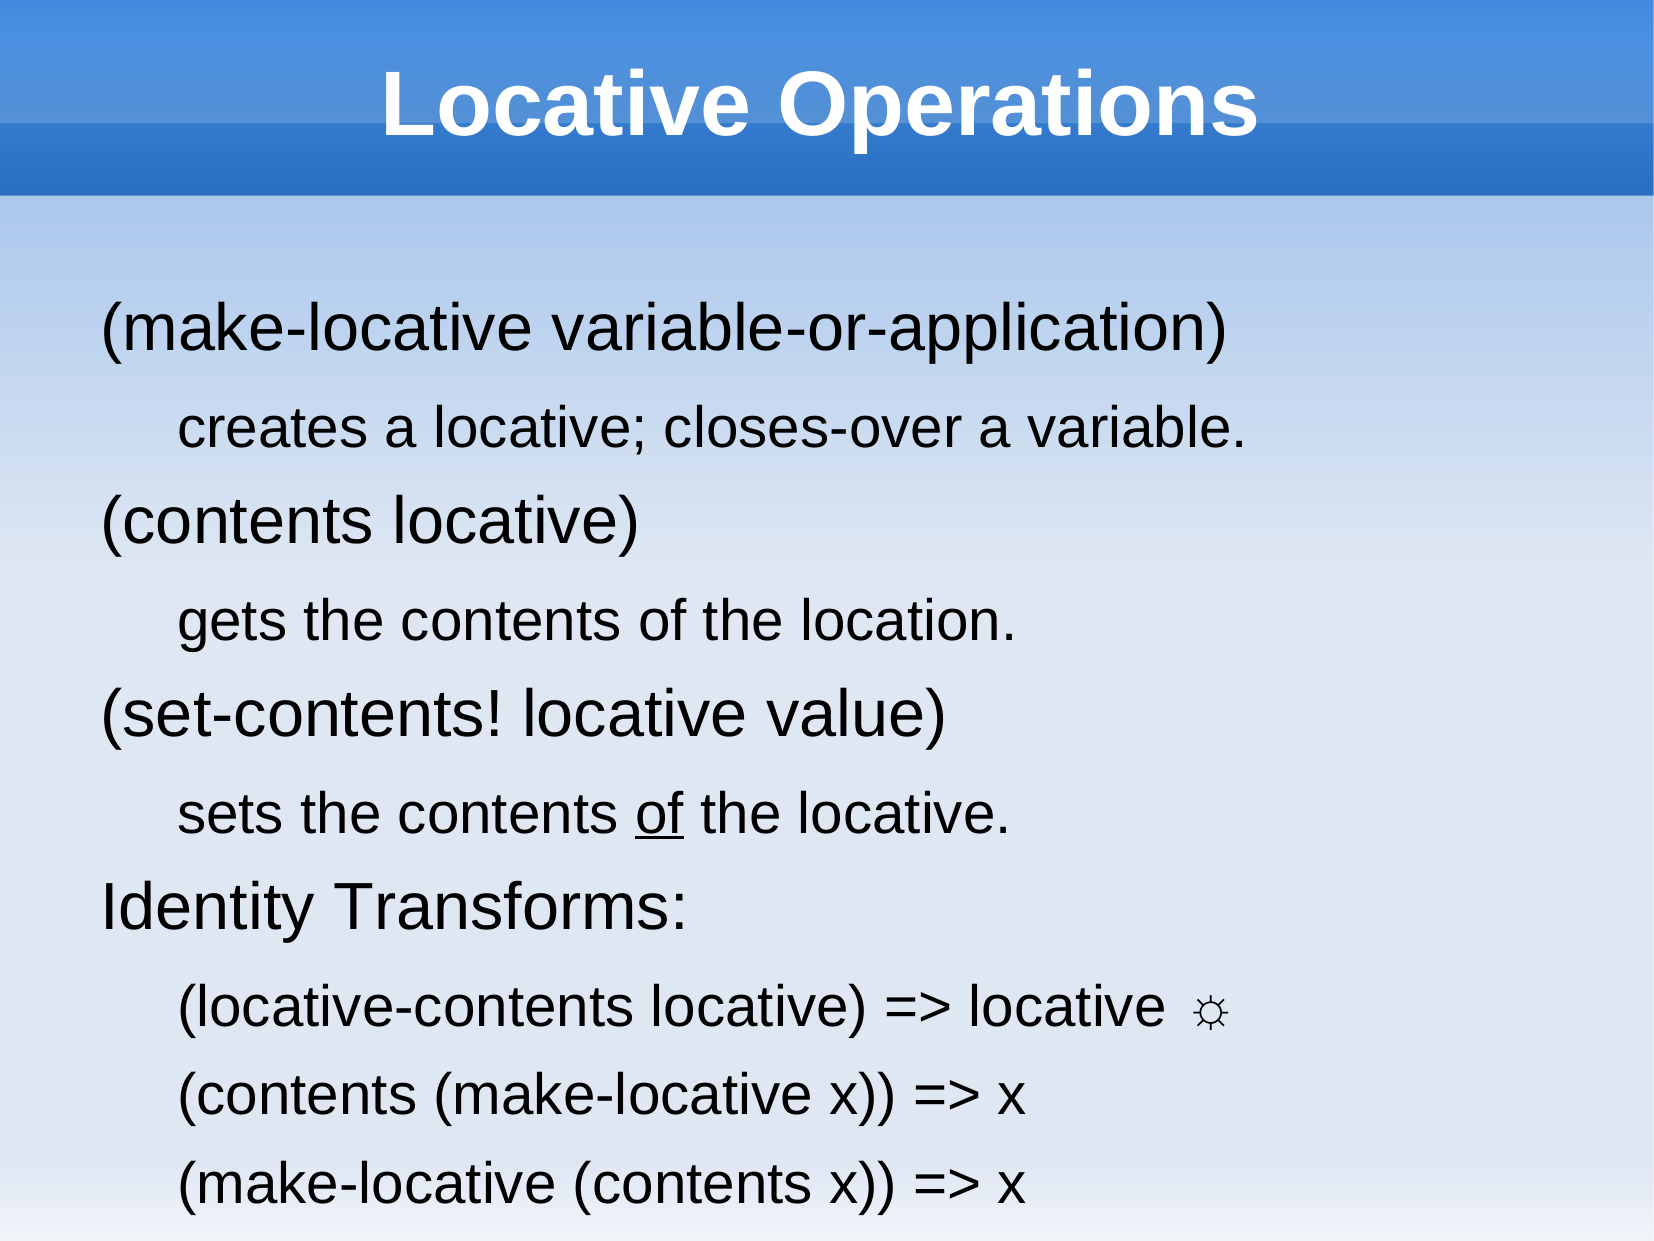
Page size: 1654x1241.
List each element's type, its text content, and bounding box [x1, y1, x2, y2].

title Locative Operations [76, 7, 1565, 200]
picture [0, 0, 1654, 1241]
list (make-locative variable-or-application) creates a locative; closes-over a variable. (contents locative) gets the contents of the location. (set-contents! locative value) sets the contents of the locative. Identity Transforms: (locative-contents locative) => locative ☼ (contents (make-locative x)) => x (make-locative (contents x)) => x [82, 290, 1571, 1216]
